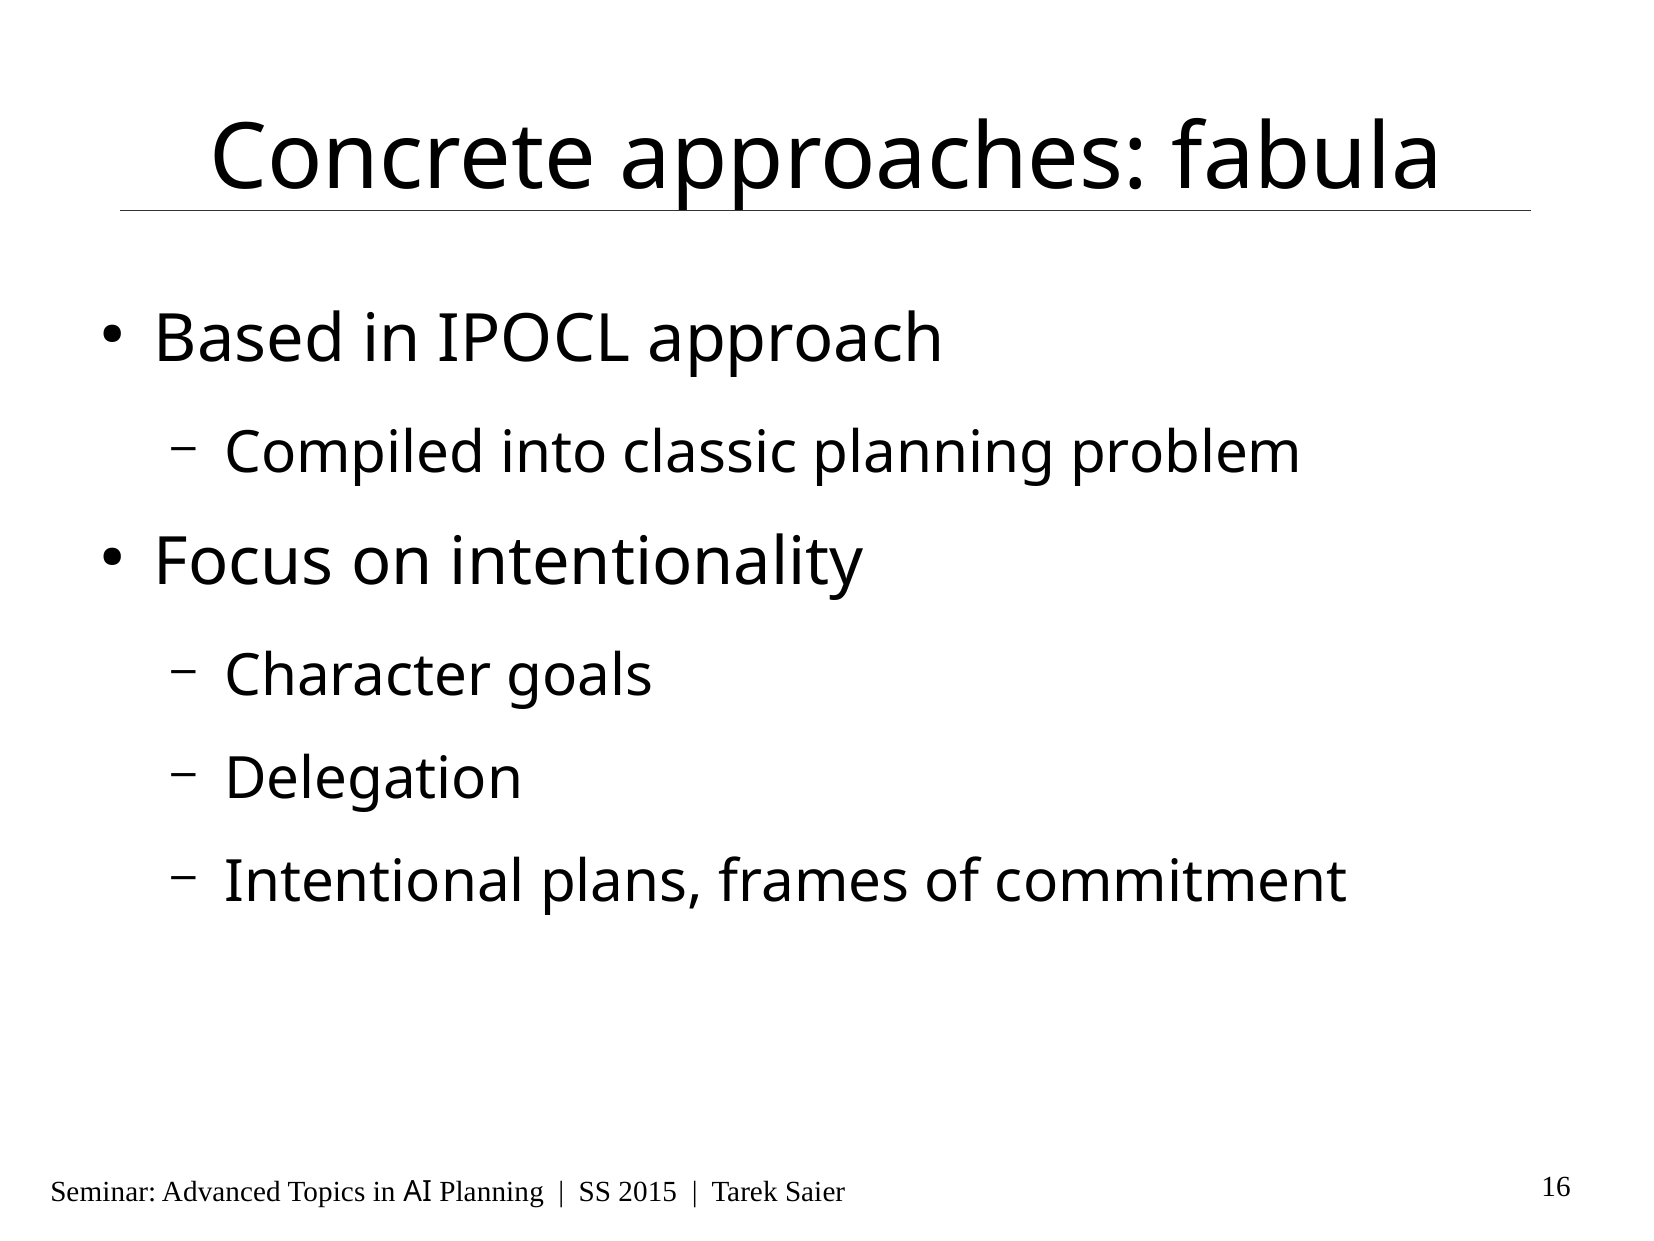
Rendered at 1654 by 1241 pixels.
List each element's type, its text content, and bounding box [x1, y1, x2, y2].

title Concrete approaches: fabula [82, 49, 1571, 257]
list Based in IPOCL approach Compiled into classic planning problem Focus on intentionality Character goals Delegation Intentional plans, frames of commitment [82, 290, 1571, 995]
